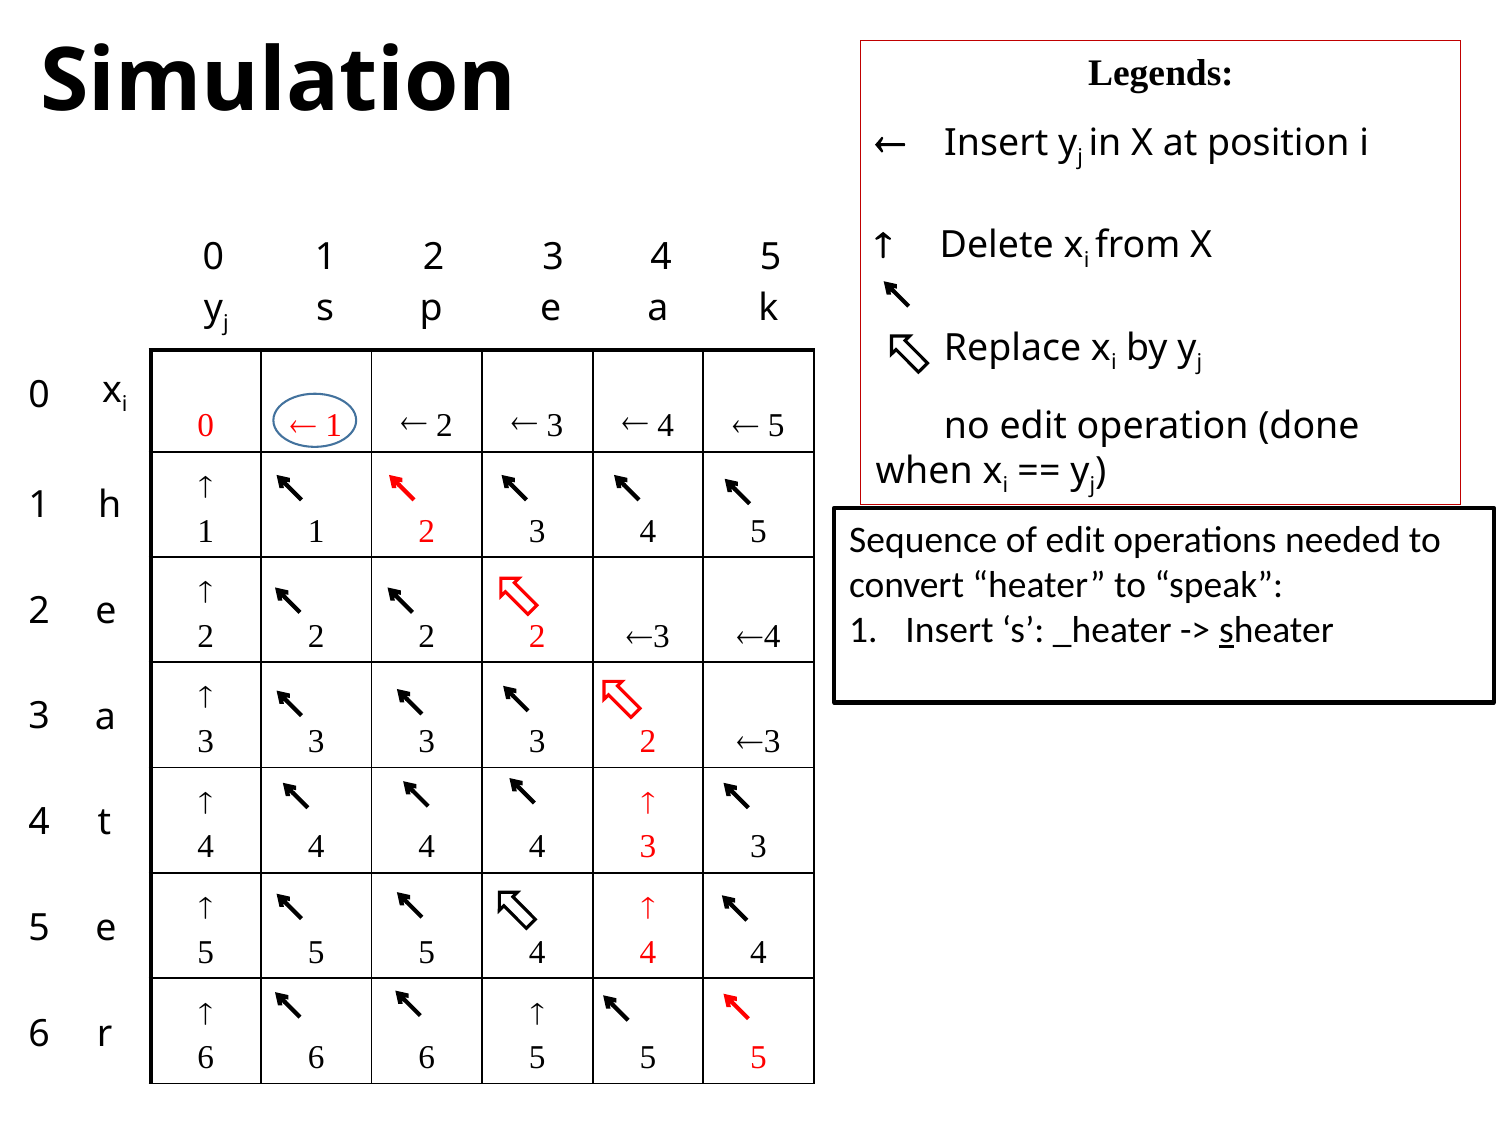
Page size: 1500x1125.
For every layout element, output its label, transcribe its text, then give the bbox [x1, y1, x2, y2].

table_cell 4 [704, 558, 813, 661]
table_cell 3 [262, 663, 371, 767]
table_cell 3 [594, 558, 702, 661]
text_box e [525, 275, 576, 336]
text_box 0 [188, 224, 239, 285]
text_box r [82, 1001, 128, 1062]
text_box 0 [13, 362, 65, 423]
table_cell 3 [704, 768, 813, 872]
text_box a [80, 684, 131, 745]
table_cell  1 [153, 453, 260, 556]
text_box 2 [13, 578, 65, 639]
table_cell 4 [483, 768, 592, 872]
text_box 4 [635, 224, 687, 285]
table_cell 4 [594, 453, 702, 556]
table_cell  5 [153, 874, 260, 977]
table_cell 3 [483, 663, 592, 767]
text_box p [404, 275, 458, 336]
text_box 4 [13, 789, 65, 850]
text_box 3 [13, 683, 65, 744]
table_cell  6 [153, 979, 260, 1083]
table_header  1 [262, 352, 371, 451]
table_header 2 [372, 352, 481, 451]
text_box e [80, 895, 132, 956]
table_cell 5 [704, 979, 813, 1083]
text_box 5 [745, 224, 797, 285]
table_cell 2 [262, 558, 371, 661]
text_box Sequence of edit operations needed to convert “heater” to “speak”: Insert ‘s’: _heater -> sheater [834, 507, 1494, 703]
text_box xi [87, 357, 143, 424]
text_box a [632, 275, 684, 336]
table_cell 5 [372, 874, 481, 977]
table_cell 4 [262, 768, 371, 872]
text_box yj [189, 275, 244, 342]
table_cell  4 [153, 768, 260, 872]
text_box 3 [527, 224, 579, 285]
table_cell 6 [372, 979, 481, 1083]
text_box Legends:  Insert yj in X at position i  Delete xi from X Replace xi by yj no edit operation (done when xi == yj) [860, 40, 1461, 505]
text_box 2 [408, 224, 460, 285]
text_box 1 [299, 224, 351, 285]
table_cell 2 [372, 453, 481, 556]
table_cell  2 [153, 558, 260, 661]
table_cell 6 [262, 979, 371, 1083]
text_box 6 [13, 1001, 65, 1062]
table_cell 2 [483, 558, 592, 661]
table_cell 3 [483, 453, 592, 556]
table_cell  3 [153, 663, 260, 767]
table_cell 3 [372, 663, 481, 767]
text_box k [743, 275, 794, 336]
text_box s [301, 275, 349, 336]
table_cell 5 [704, 453, 813, 556]
table_header 4 [594, 352, 702, 451]
table_cell  4 [594, 874, 702, 977]
text_box e [80, 578, 132, 639]
table_cell 2 [594, 663, 702, 767]
text_box 5 [13, 895, 65, 956]
table_header 0 [153, 352, 260, 451]
text_box t [83, 790, 127, 850]
table_cell  5 [483, 979, 592, 1083]
table_header  5 [704, 352, 813, 451]
table_cell 2 [372, 558, 481, 661]
text_box 1 [13, 472, 65, 533]
text_box h [83, 472, 137, 533]
table_cell  3 [594, 768, 702, 872]
title Simulation [25, 26, 1469, 138]
table_cell 4 [372, 768, 481, 872]
table_cell 4 [483, 874, 592, 977]
table_cell 1 [262, 453, 371, 556]
table_cell 5 [594, 979, 702, 1083]
table_header 3 [483, 352, 592, 451]
table_cell 4 [704, 874, 813, 977]
table_cell 5 [262, 874, 371, 977]
table_cell 3 [704, 663, 813, 767]
